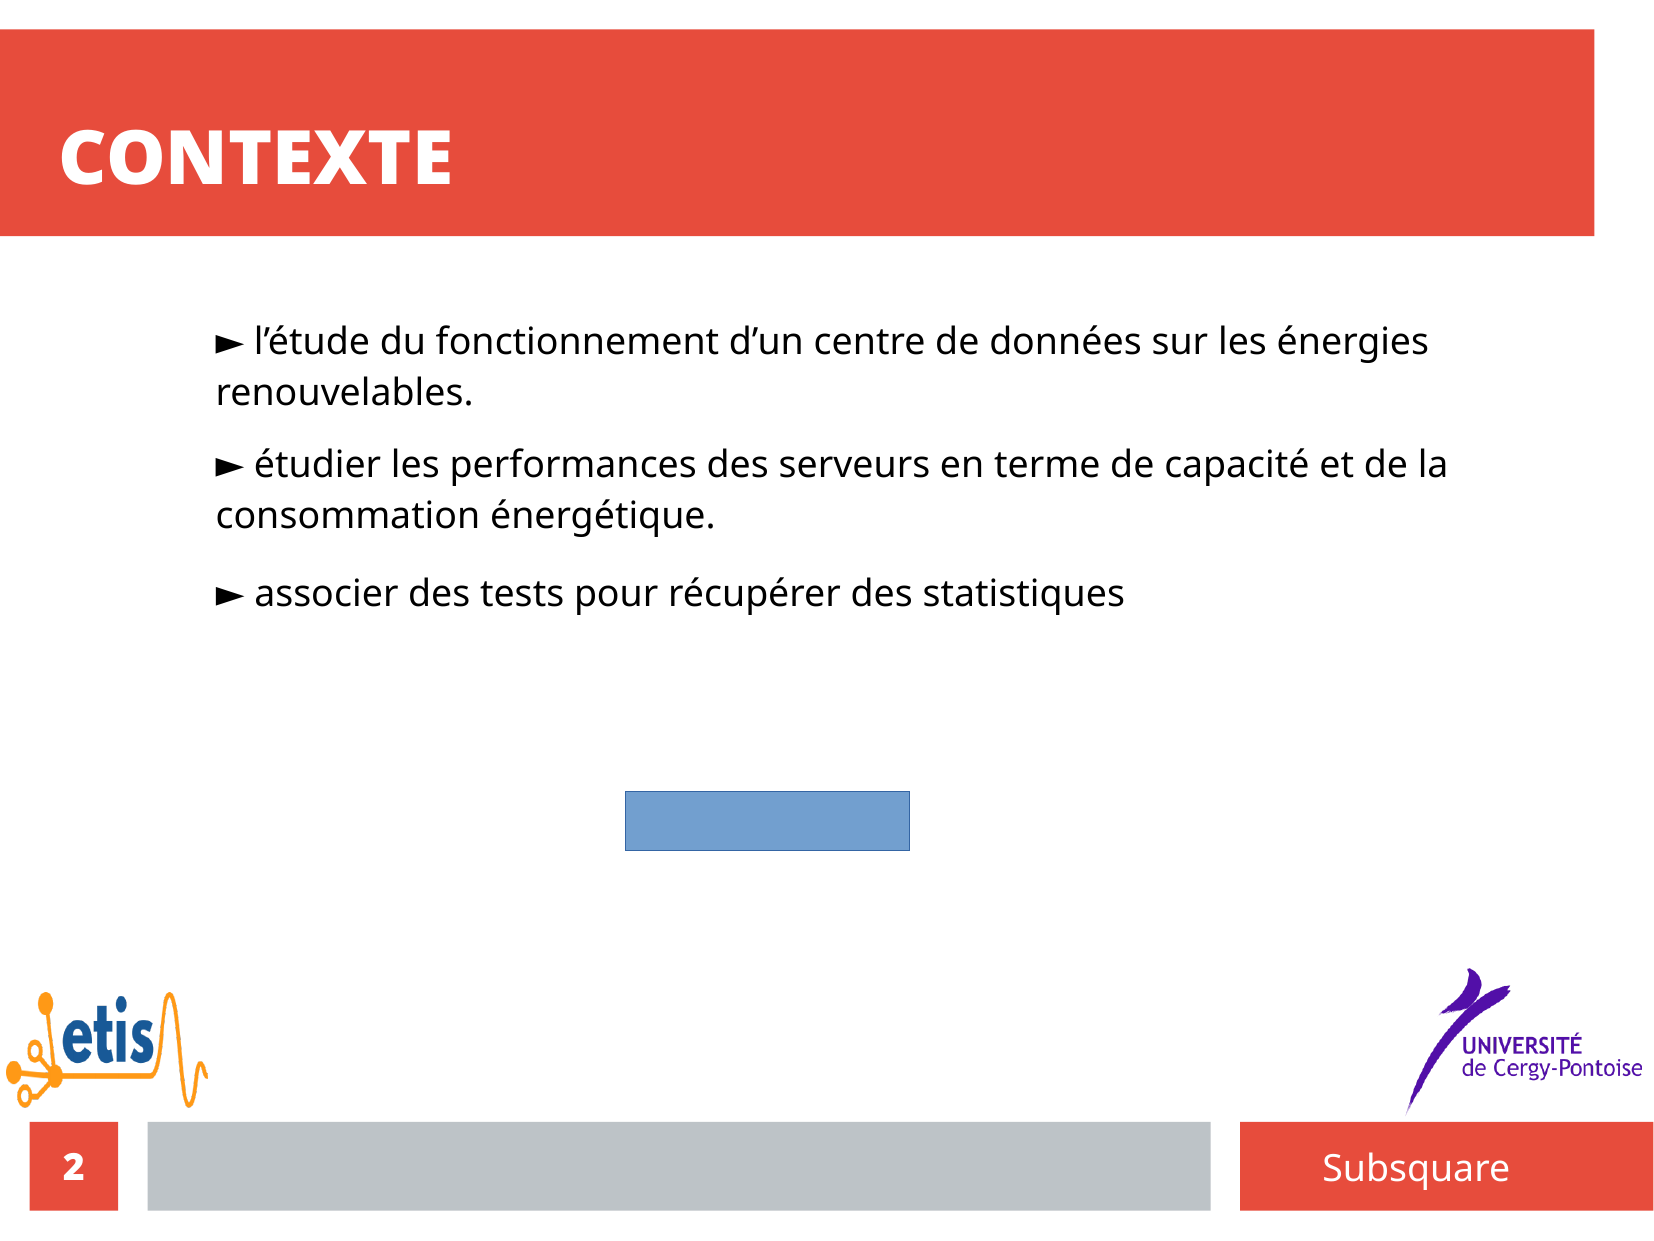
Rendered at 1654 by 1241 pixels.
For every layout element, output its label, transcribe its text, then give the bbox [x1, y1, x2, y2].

title CONTEXTE [59, 58, 1595, 207]
text_box ► l’étude du fonctionnement d’un centre de données sur les énergies renouvelables. [200, 307, 1548, 409]
text_box ► associer des tests pour récupérer des statistiques [201, 559, 1560, 662]
text_box Subsquare [1307, 1133, 1537, 1196]
text_box [625, 791, 910, 851]
picture [6, 944, 208, 1146]
picture [1405, 968, 1642, 1117]
text_box ► étudier les performances des serveurs en terme de capacité et de la consommation énergétique. [200, 429, 1571, 532]
